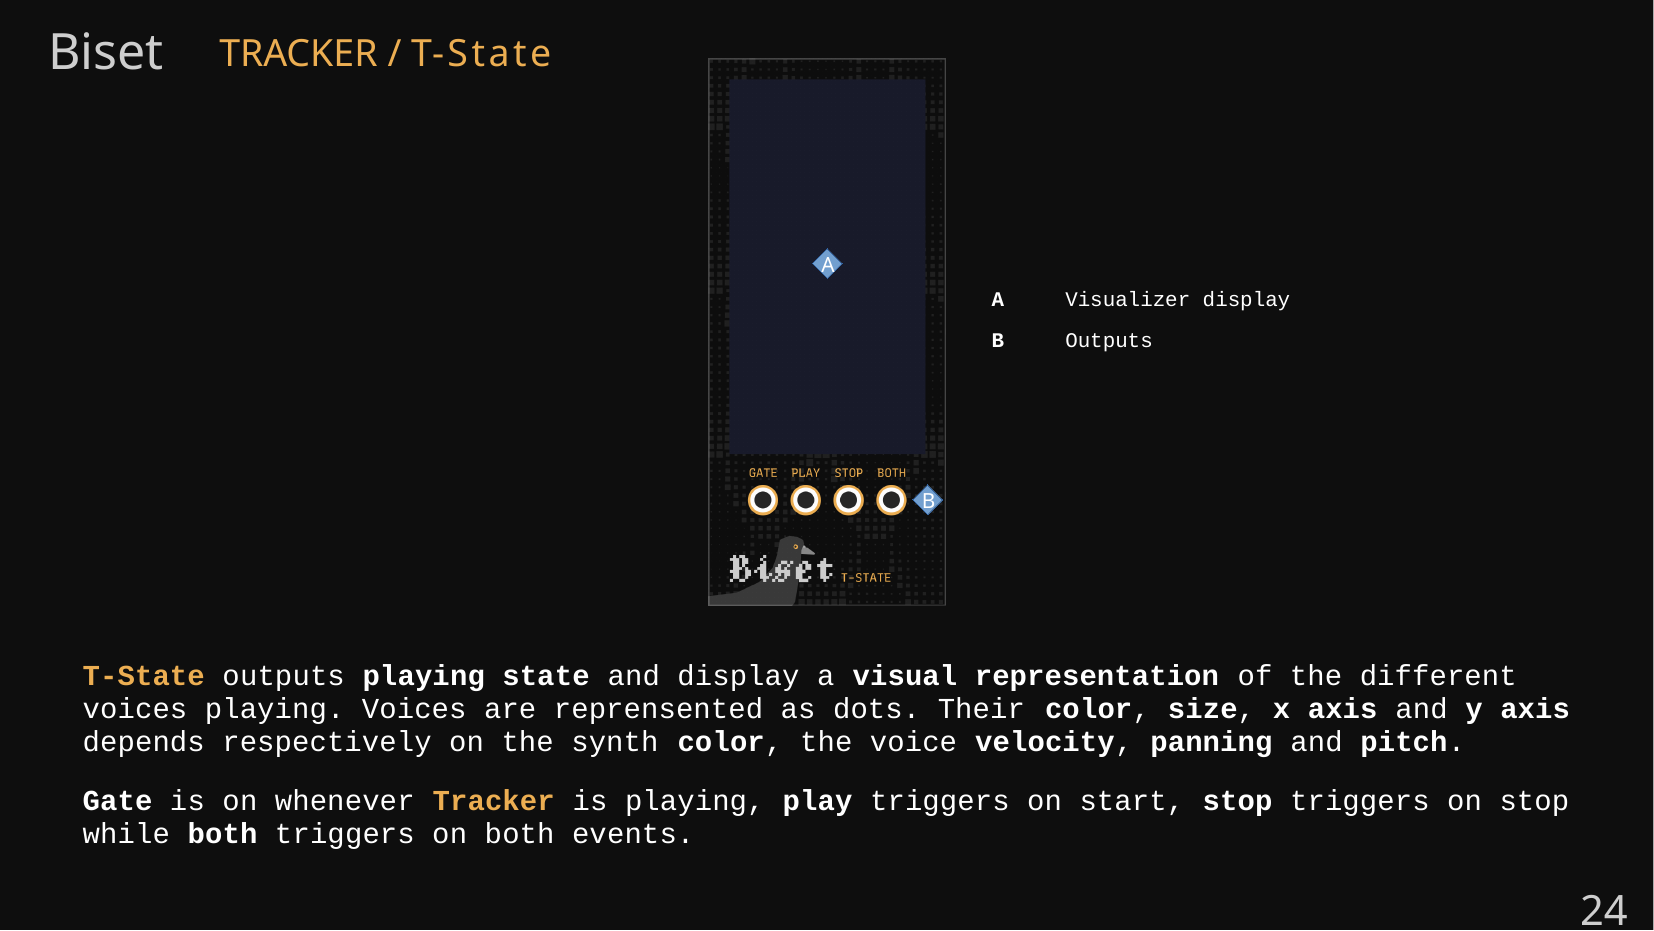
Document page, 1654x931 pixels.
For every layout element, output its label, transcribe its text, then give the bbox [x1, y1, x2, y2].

text_box B [907, 479, 951, 520]
list T-State outputs playing state and display a visual representation of the different voices playing. Voices are reprensented as dots. Their color, size, x axis and y axis depends respectively on the synth color, the voice velocity, panning and pitch. Gate is on whenever Tracker is playing, play triggers on start, stop triggers on stop while both triggers on both events. [82, 661, 1571, 855]
list A Visualizer display B Outputs [991, 289, 1612, 390]
text_box 24 [1565, 873, 1654, 931]
picture [708, 58, 946, 606]
text_box TRACKER / T-State [204, 19, 680, 216]
text_box A [806, 243, 850, 283]
title Biset [5, 23, 207, 77]
